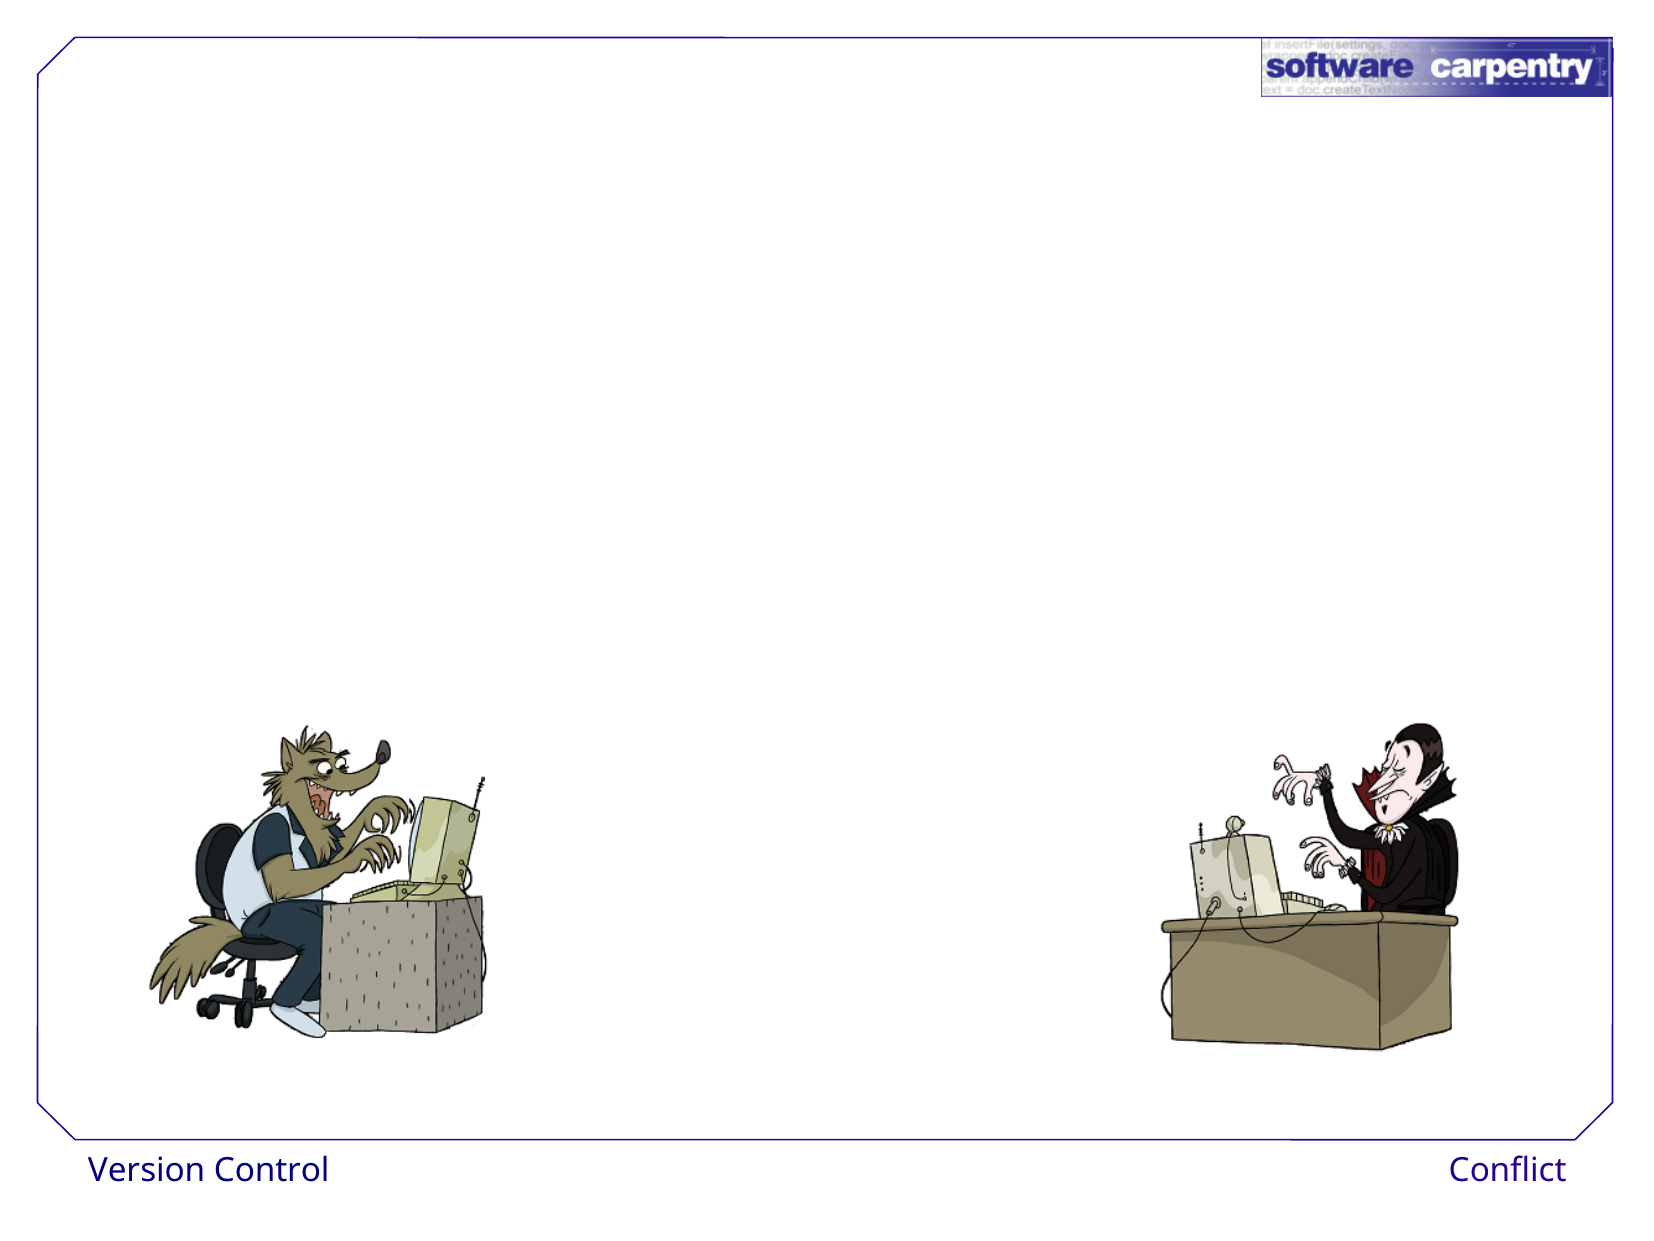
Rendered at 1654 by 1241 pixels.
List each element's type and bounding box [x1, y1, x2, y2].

picture [137, 705, 516, 1069]
picture [1261, 39, 1613, 97]
picture [1148, 695, 1474, 1067]
